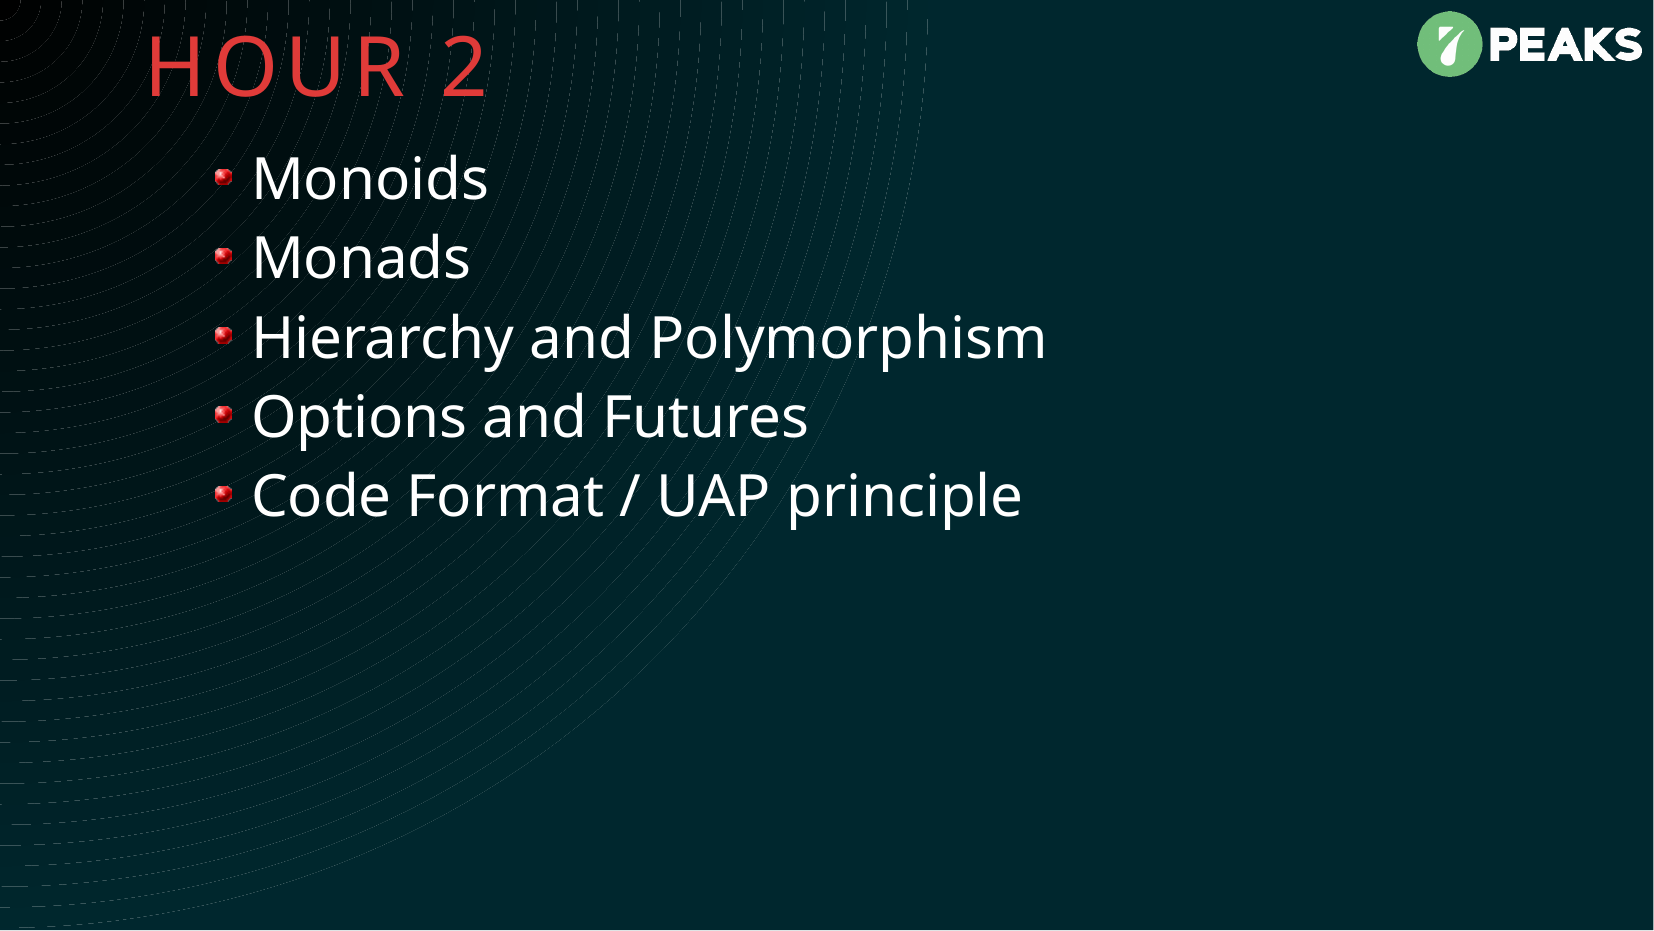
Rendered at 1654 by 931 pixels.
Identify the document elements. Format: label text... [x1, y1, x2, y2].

text_box Monoids Monads Hierarchy and Polymorphism Options and Futures Code Format / UAP principle [200, 129, 1335, 768]
text_box HOUR 2 [129, 0, 821, 142]
picture [1417, 11, 1642, 77]
